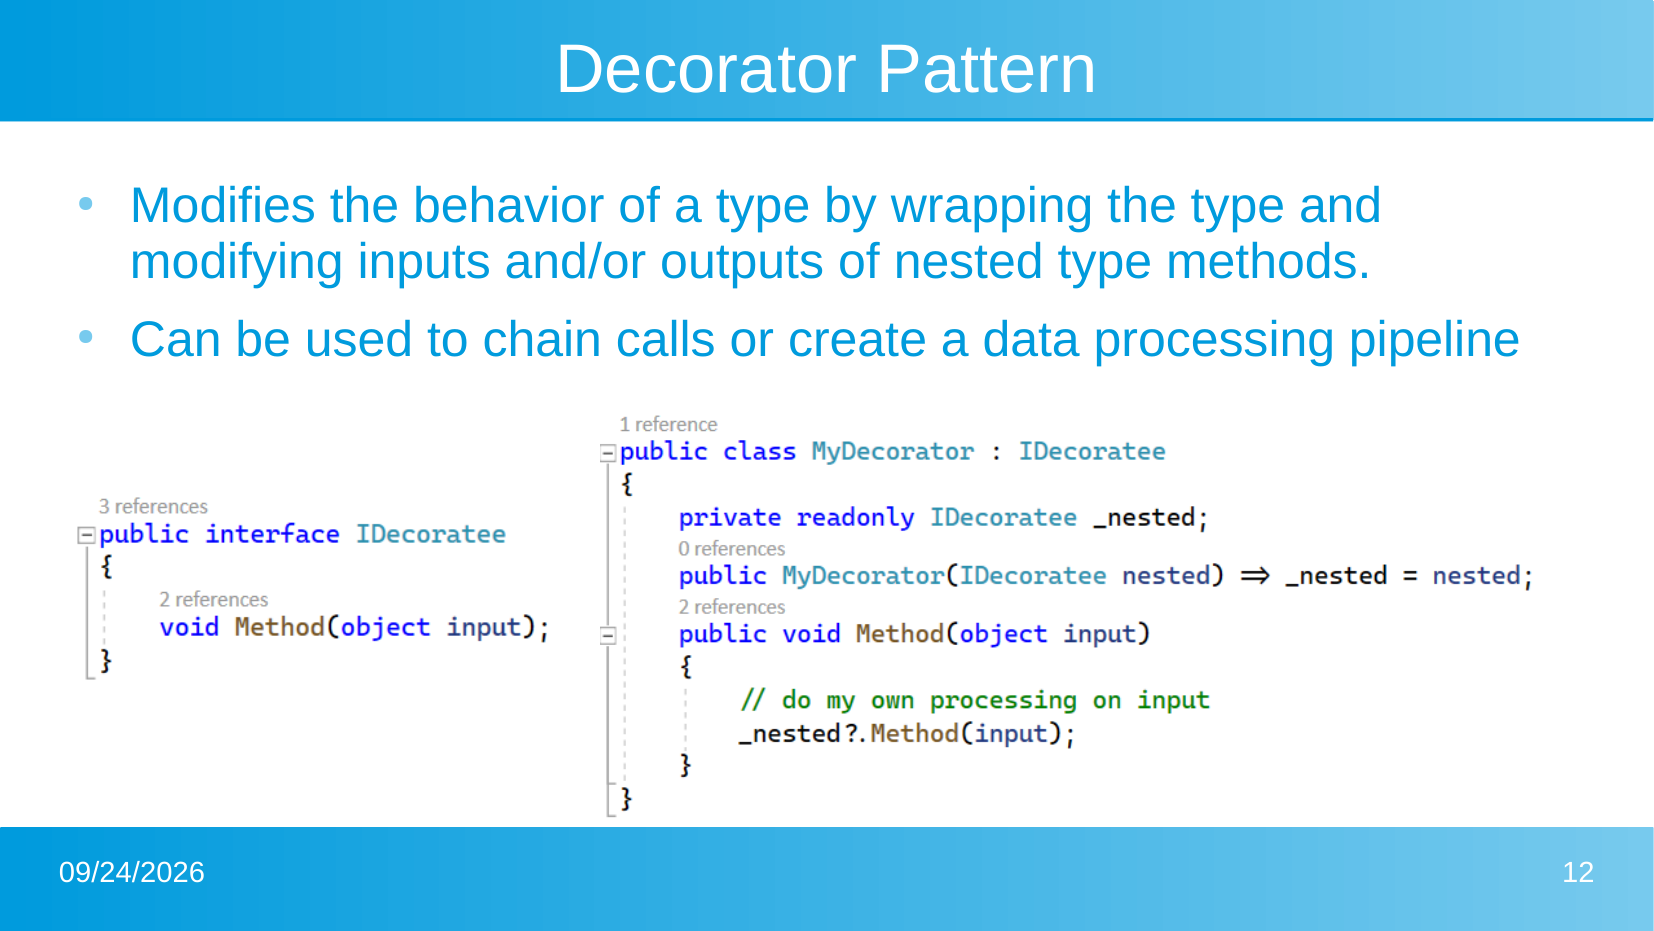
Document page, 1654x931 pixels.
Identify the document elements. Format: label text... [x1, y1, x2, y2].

picture [75, 487, 568, 693]
title Decorator Pattern [59, 29, 1595, 108]
list Modifies the behavior of a type by wrapping the type and modifying inputs and/or outputs of nested type methods. Can be used to chain calls or create a data processing pipeline [59, 177, 1595, 768]
picture [600, 408, 1556, 826]
